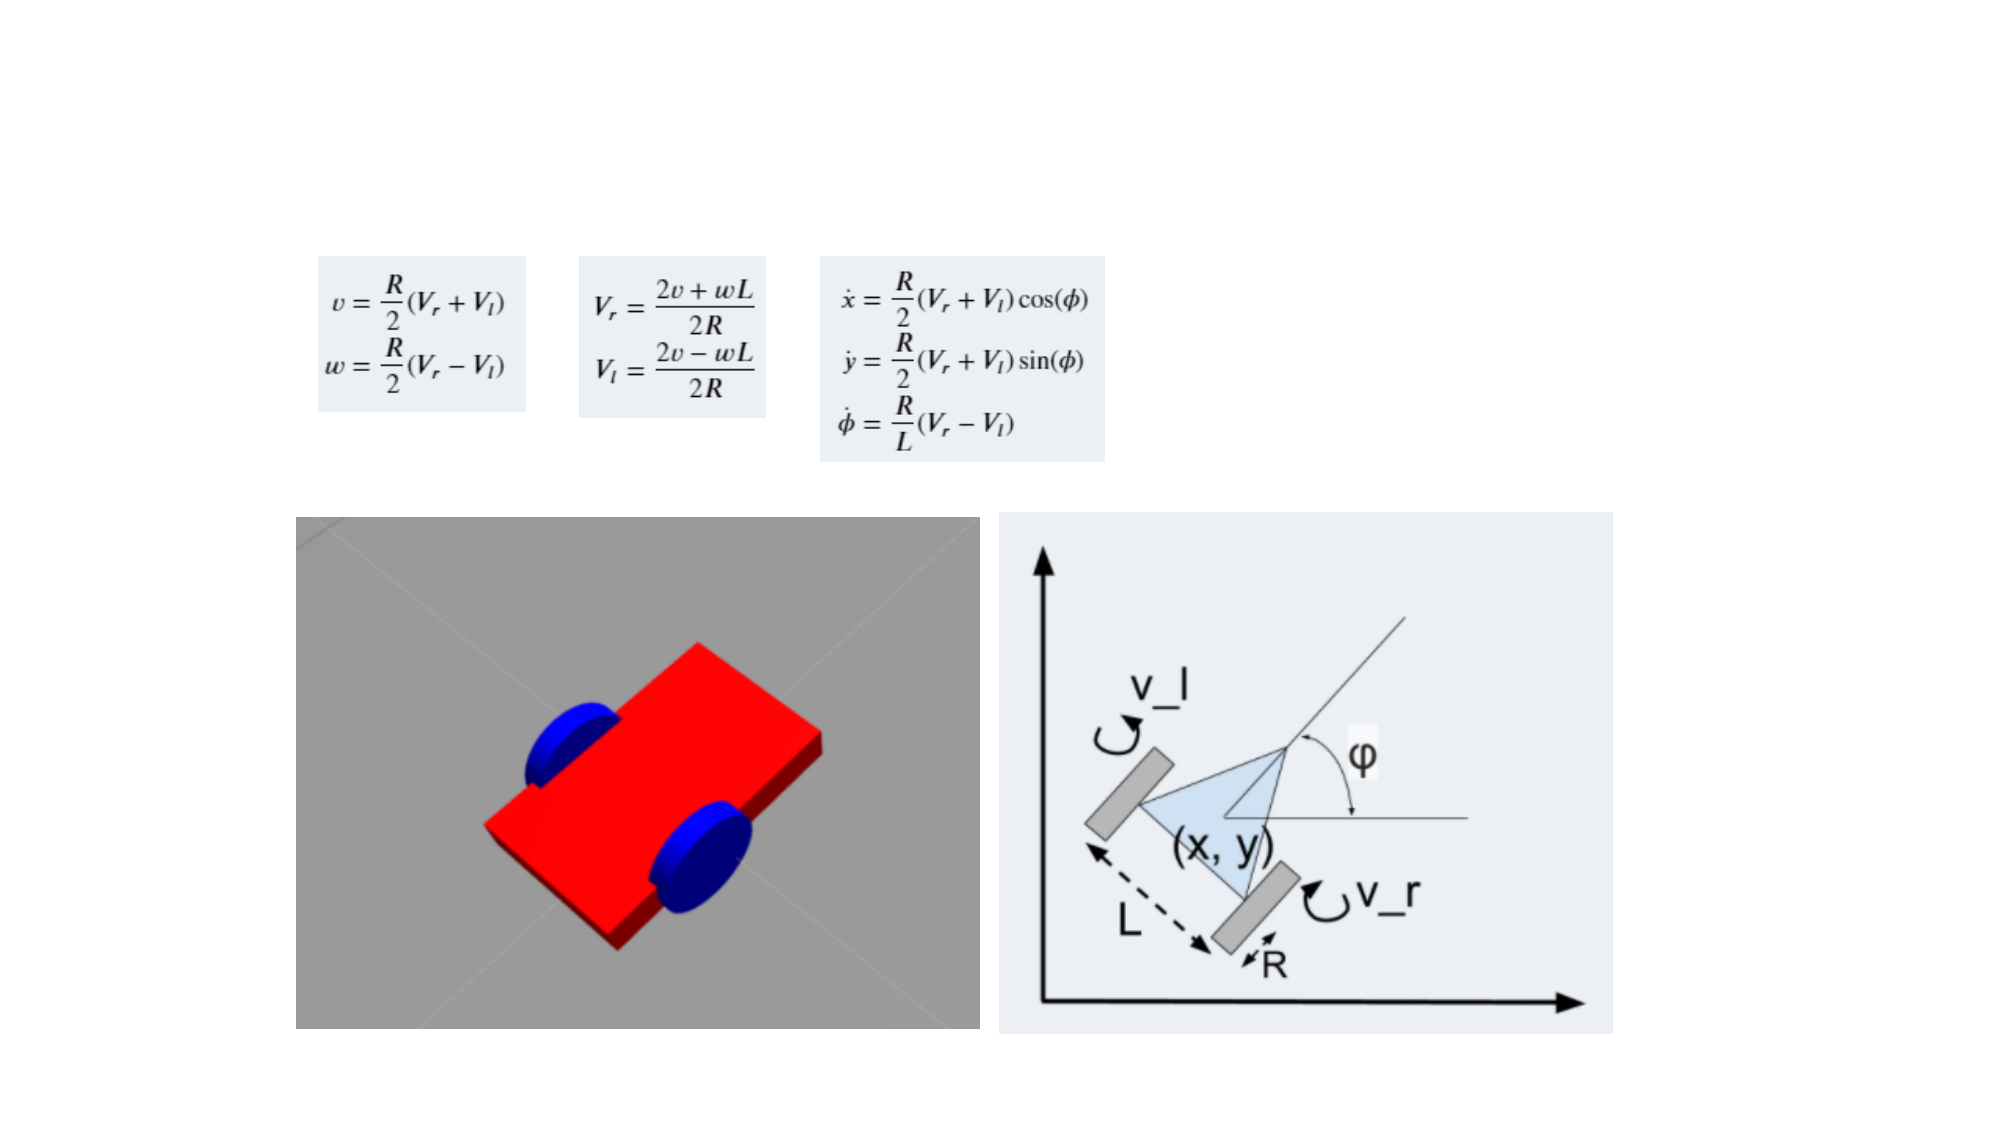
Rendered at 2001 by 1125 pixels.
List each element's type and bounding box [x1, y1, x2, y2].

picture [579, 256, 766, 418]
picture [999, 512, 1613, 1034]
picture [318, 256, 526, 412]
picture [820, 256, 1105, 462]
picture [296, 517, 980, 1029]
